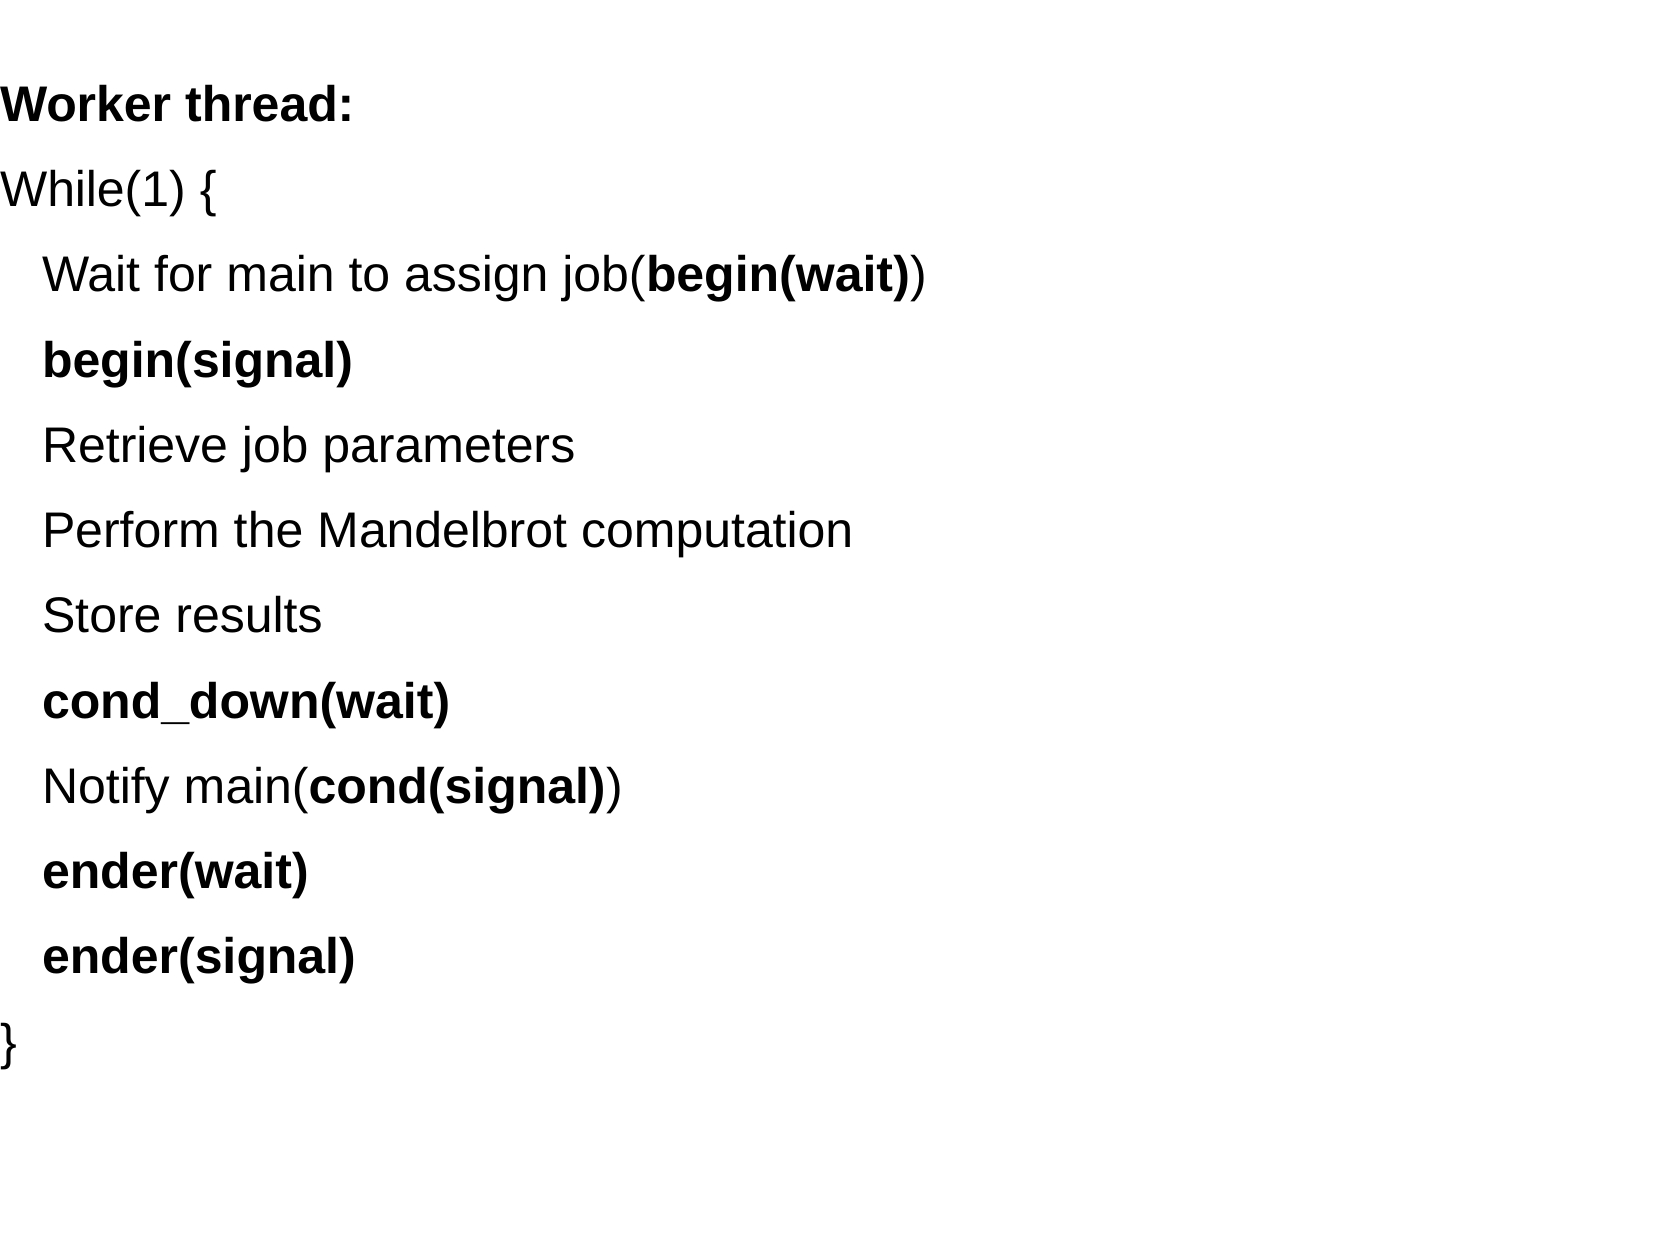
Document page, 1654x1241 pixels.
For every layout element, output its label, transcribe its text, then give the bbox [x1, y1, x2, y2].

list Worker thread: While(1) { Wait for main to assign job(begin(wait)) begin(signal) Retrieve job parameters Perform the Mandelbrot computation Store results cond_down(wait) Notify main(cond(signal)) ender(wait) ender(signal) } [0, 0, 1654, 1171]
